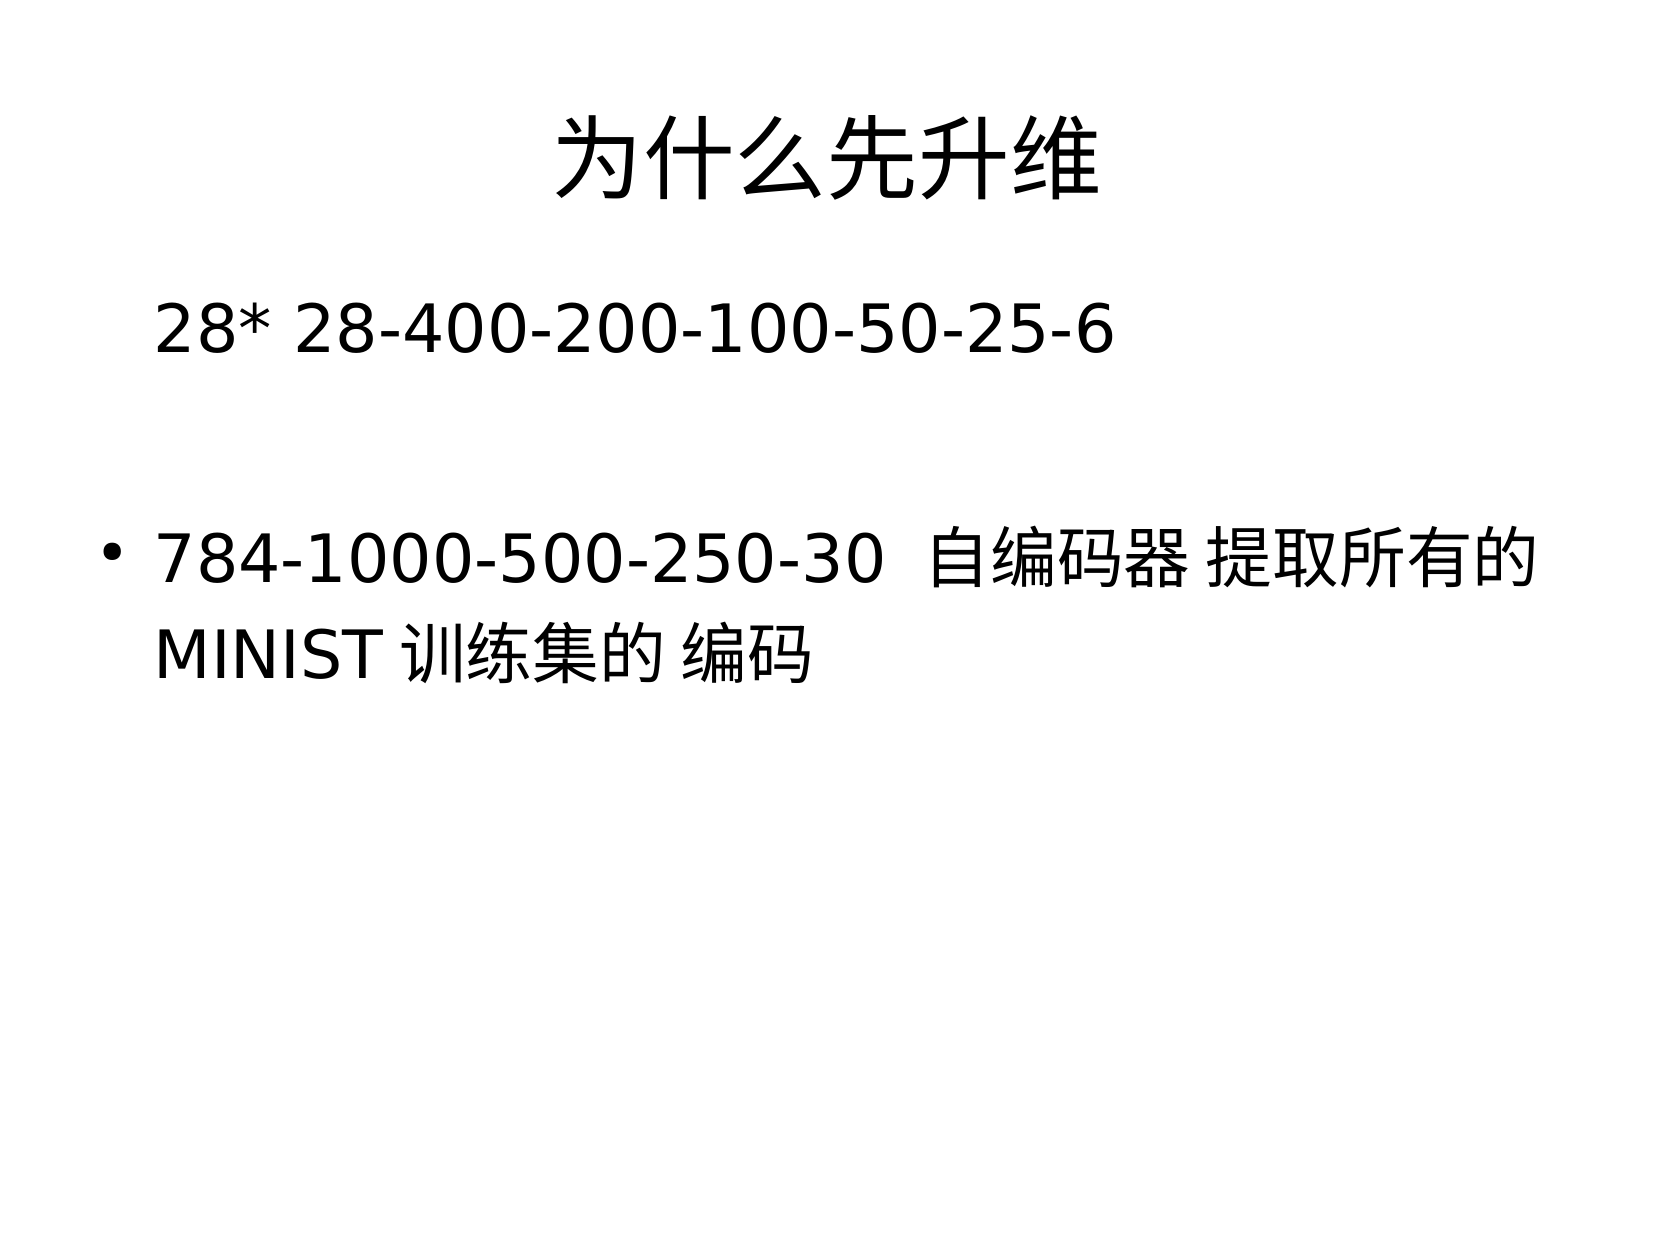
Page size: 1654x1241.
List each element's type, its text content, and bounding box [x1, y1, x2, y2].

title 为什么先升维 [82, 49, 1571, 257]
list 28* 28-400-200-100-50-25-6 784-1000-500-250-30 自编码器 提取所有的MINIST训练集的 编码 [82, 290, 1571, 1010]
